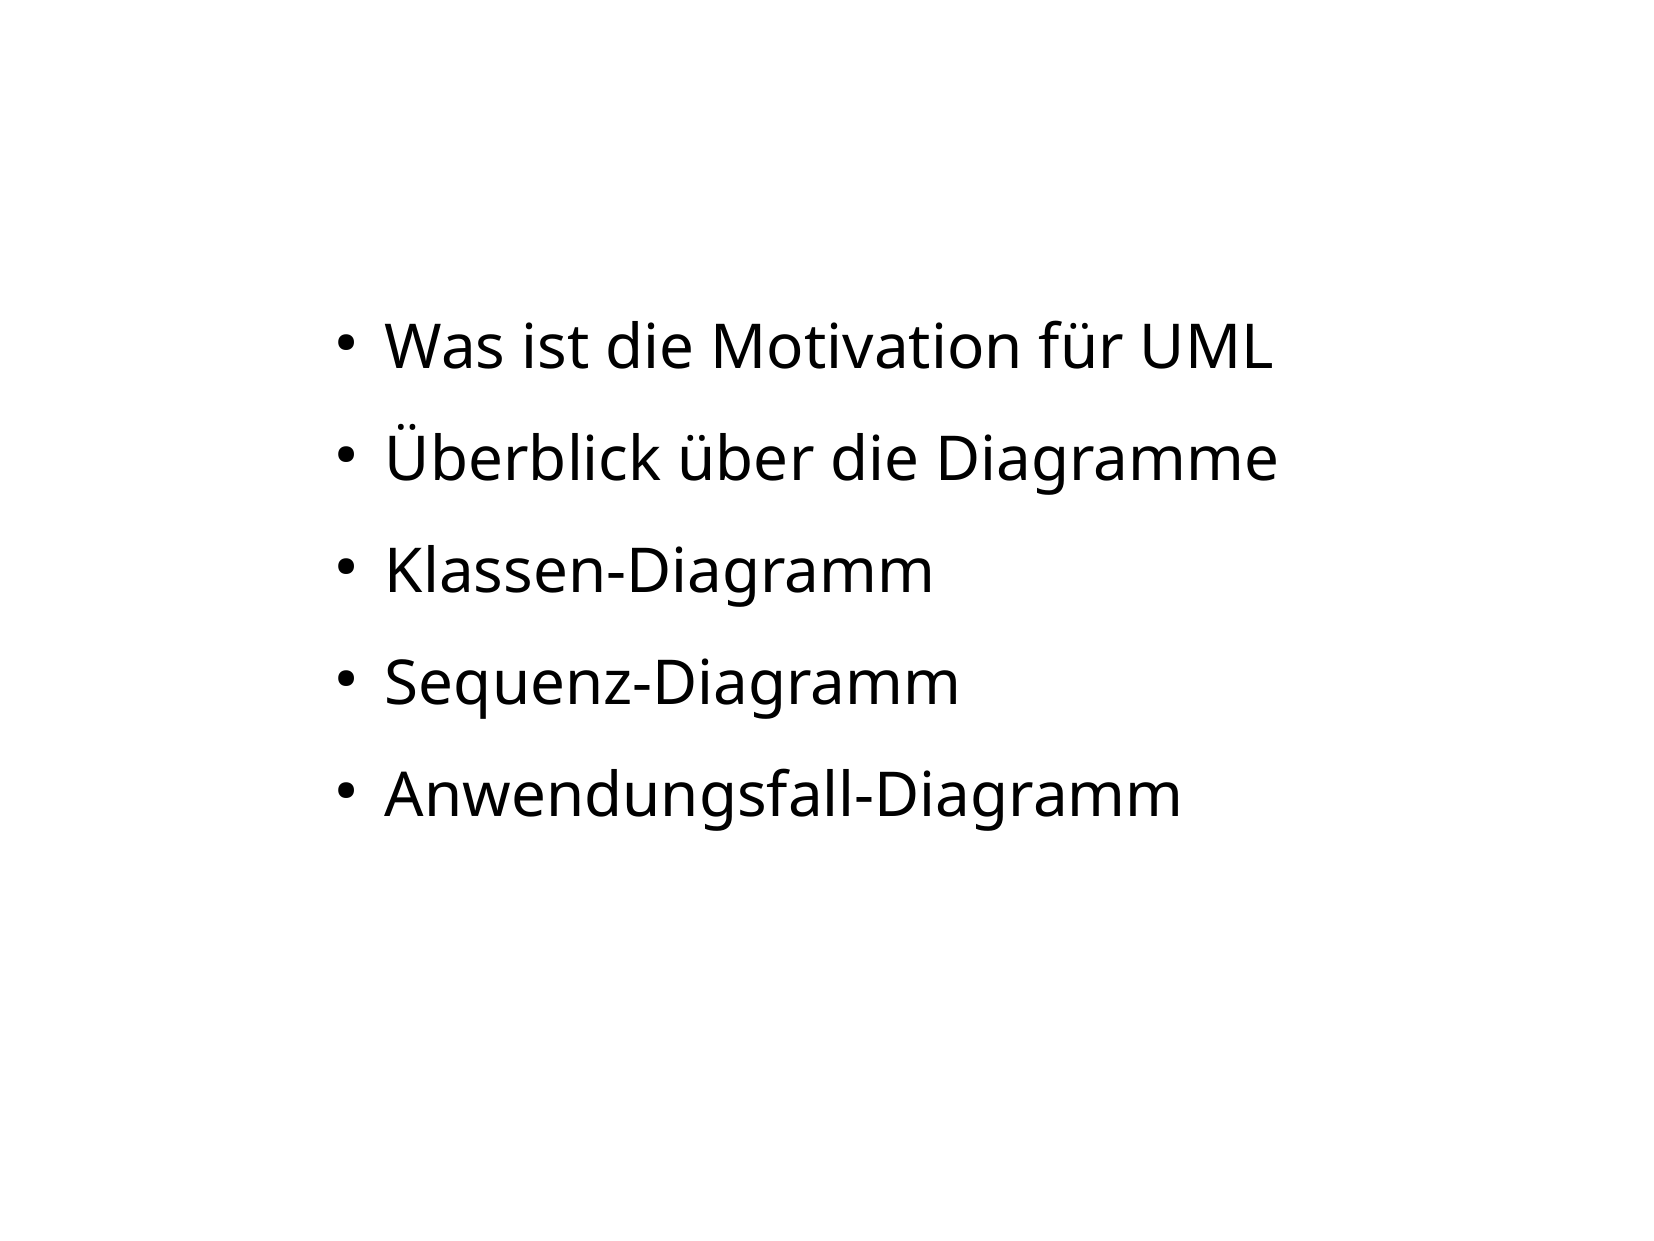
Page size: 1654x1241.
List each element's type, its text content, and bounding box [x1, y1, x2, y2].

list Was ist die Motivation für UML Überblick über die Diagramme Klassen-Diagramm Sequenz-Diagramm Anwendungsfall-Diagramm [318, 302, 1359, 839]
